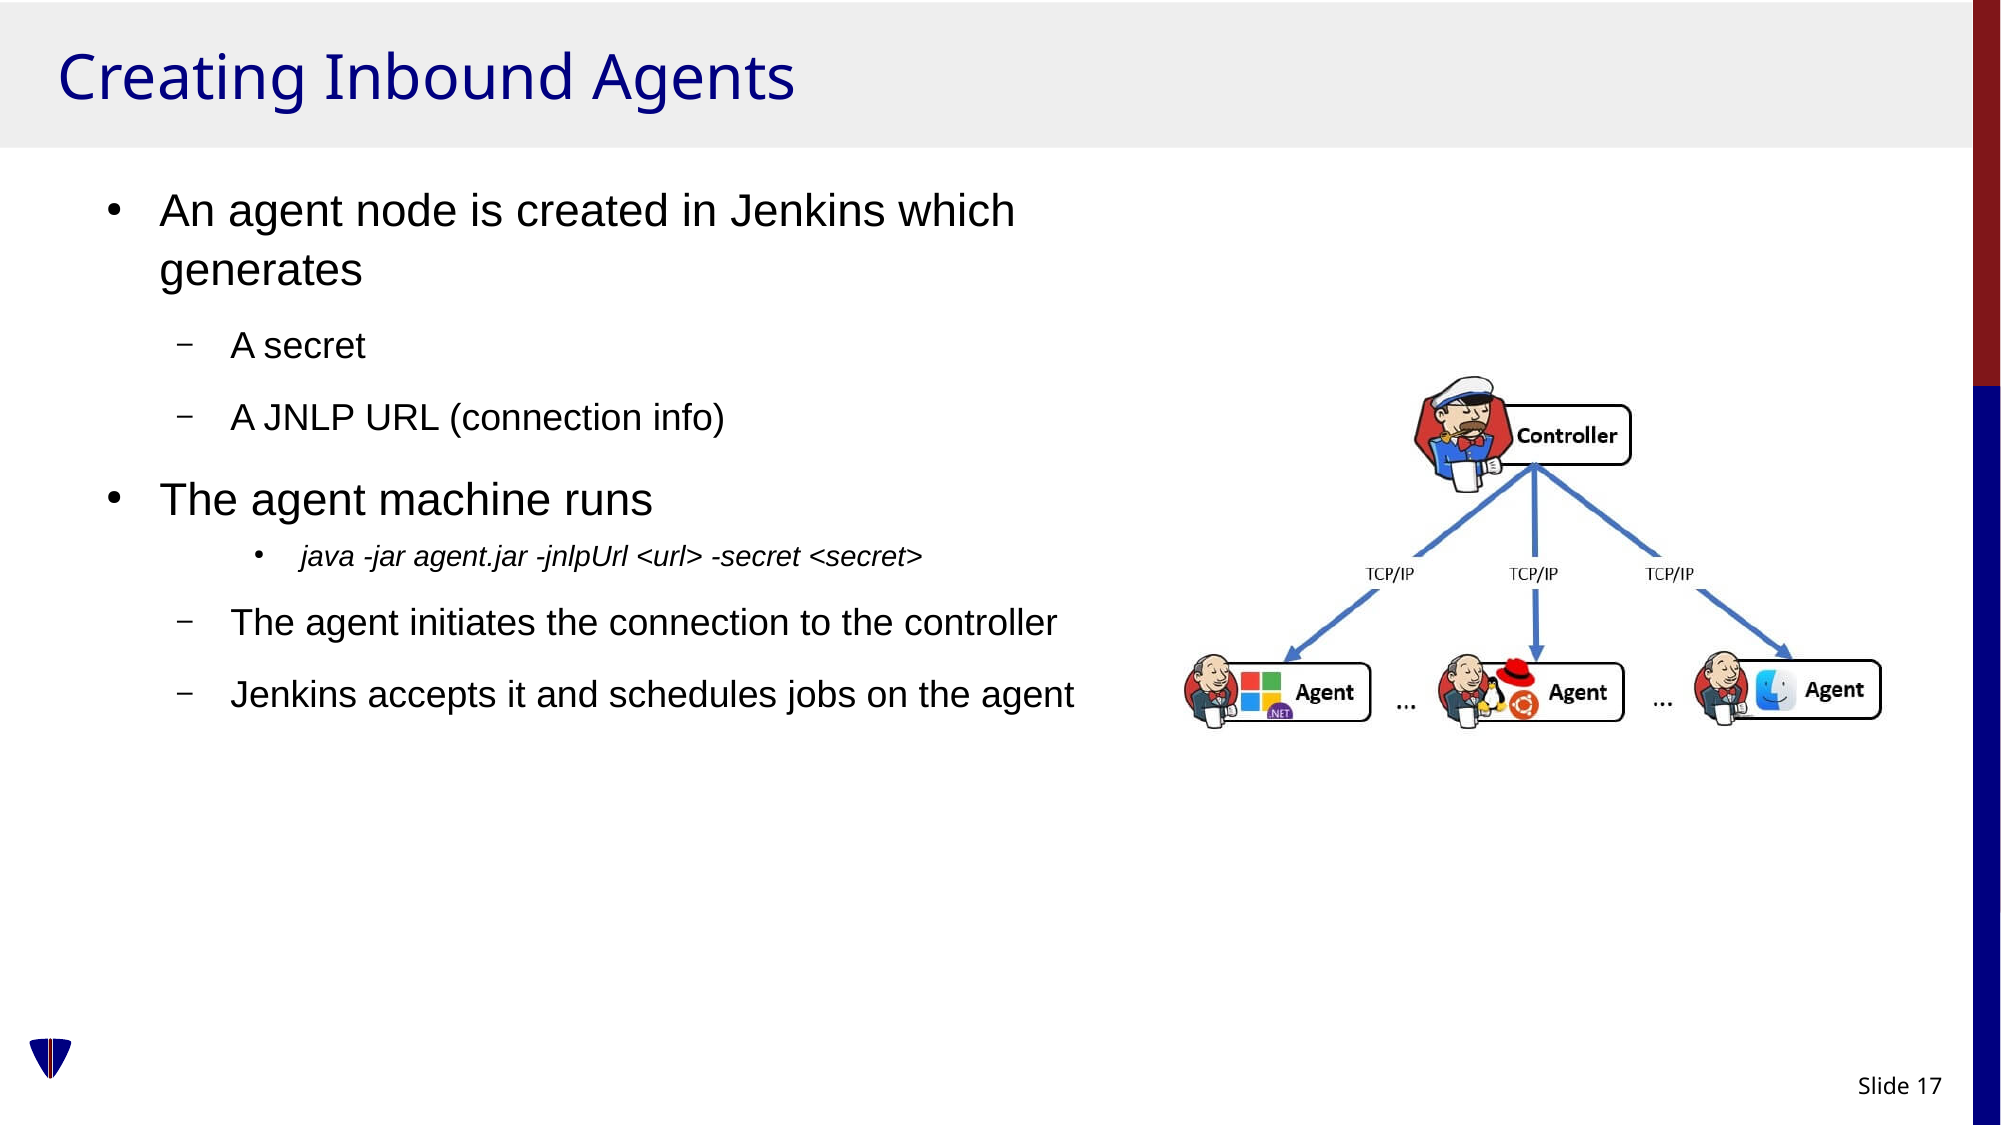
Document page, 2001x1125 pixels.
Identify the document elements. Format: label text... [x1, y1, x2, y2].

picture [1122, 340, 1941, 798]
list An agent node is created in Jenkins which generates A secret A JNLP URL (connection info) The agent machine runs java -jar agent.jar -jnlpUrl <url> -secret <secret> The agent initiates the connection to the controller Jenkins accepts it and schedules jobs on the agent [88, 177, 1123, 1034]
title Creating Inbound Agents [0, 2, 1973, 148]
